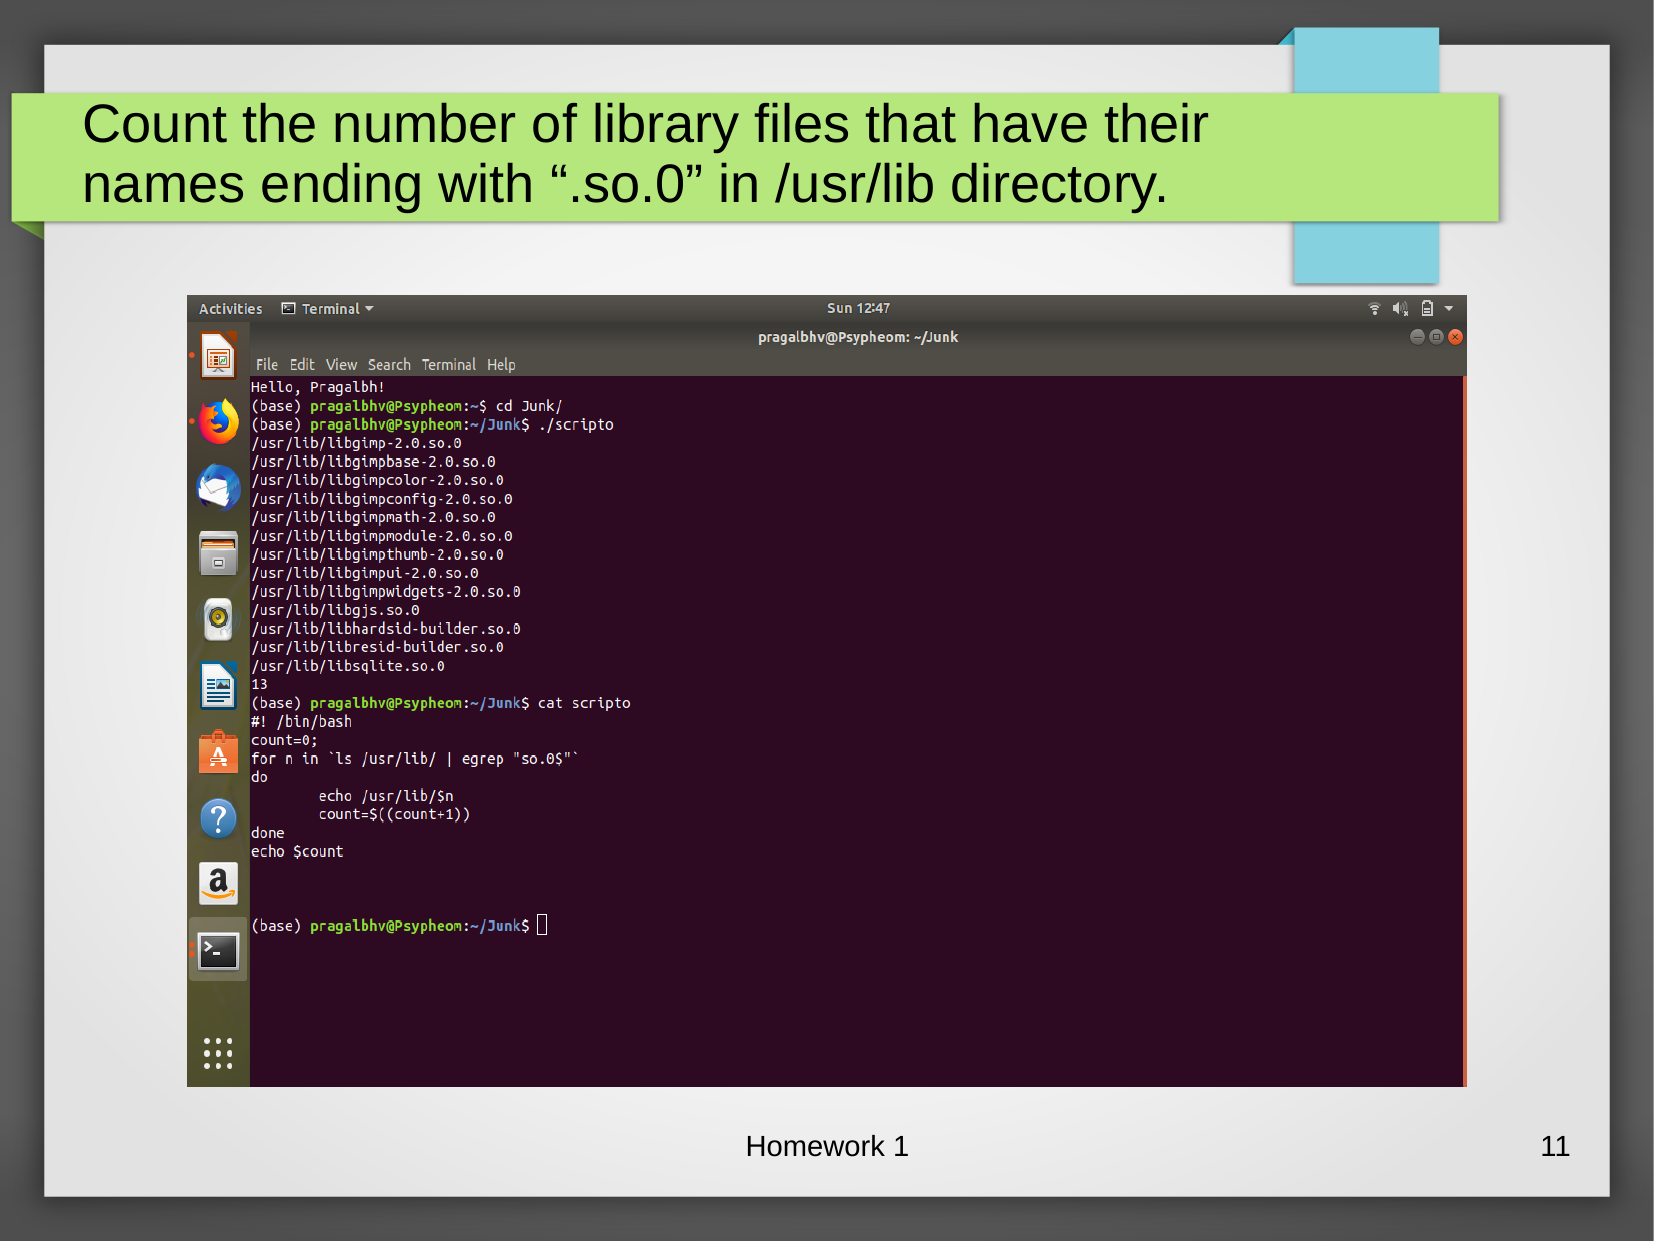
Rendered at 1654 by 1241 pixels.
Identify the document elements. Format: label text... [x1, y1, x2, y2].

picture [0, 0, 1654, 1241]
title Count the number of library files that have their names ending with “.so.0” in /usr/lib directory. [82, 92, 1264, 215]
